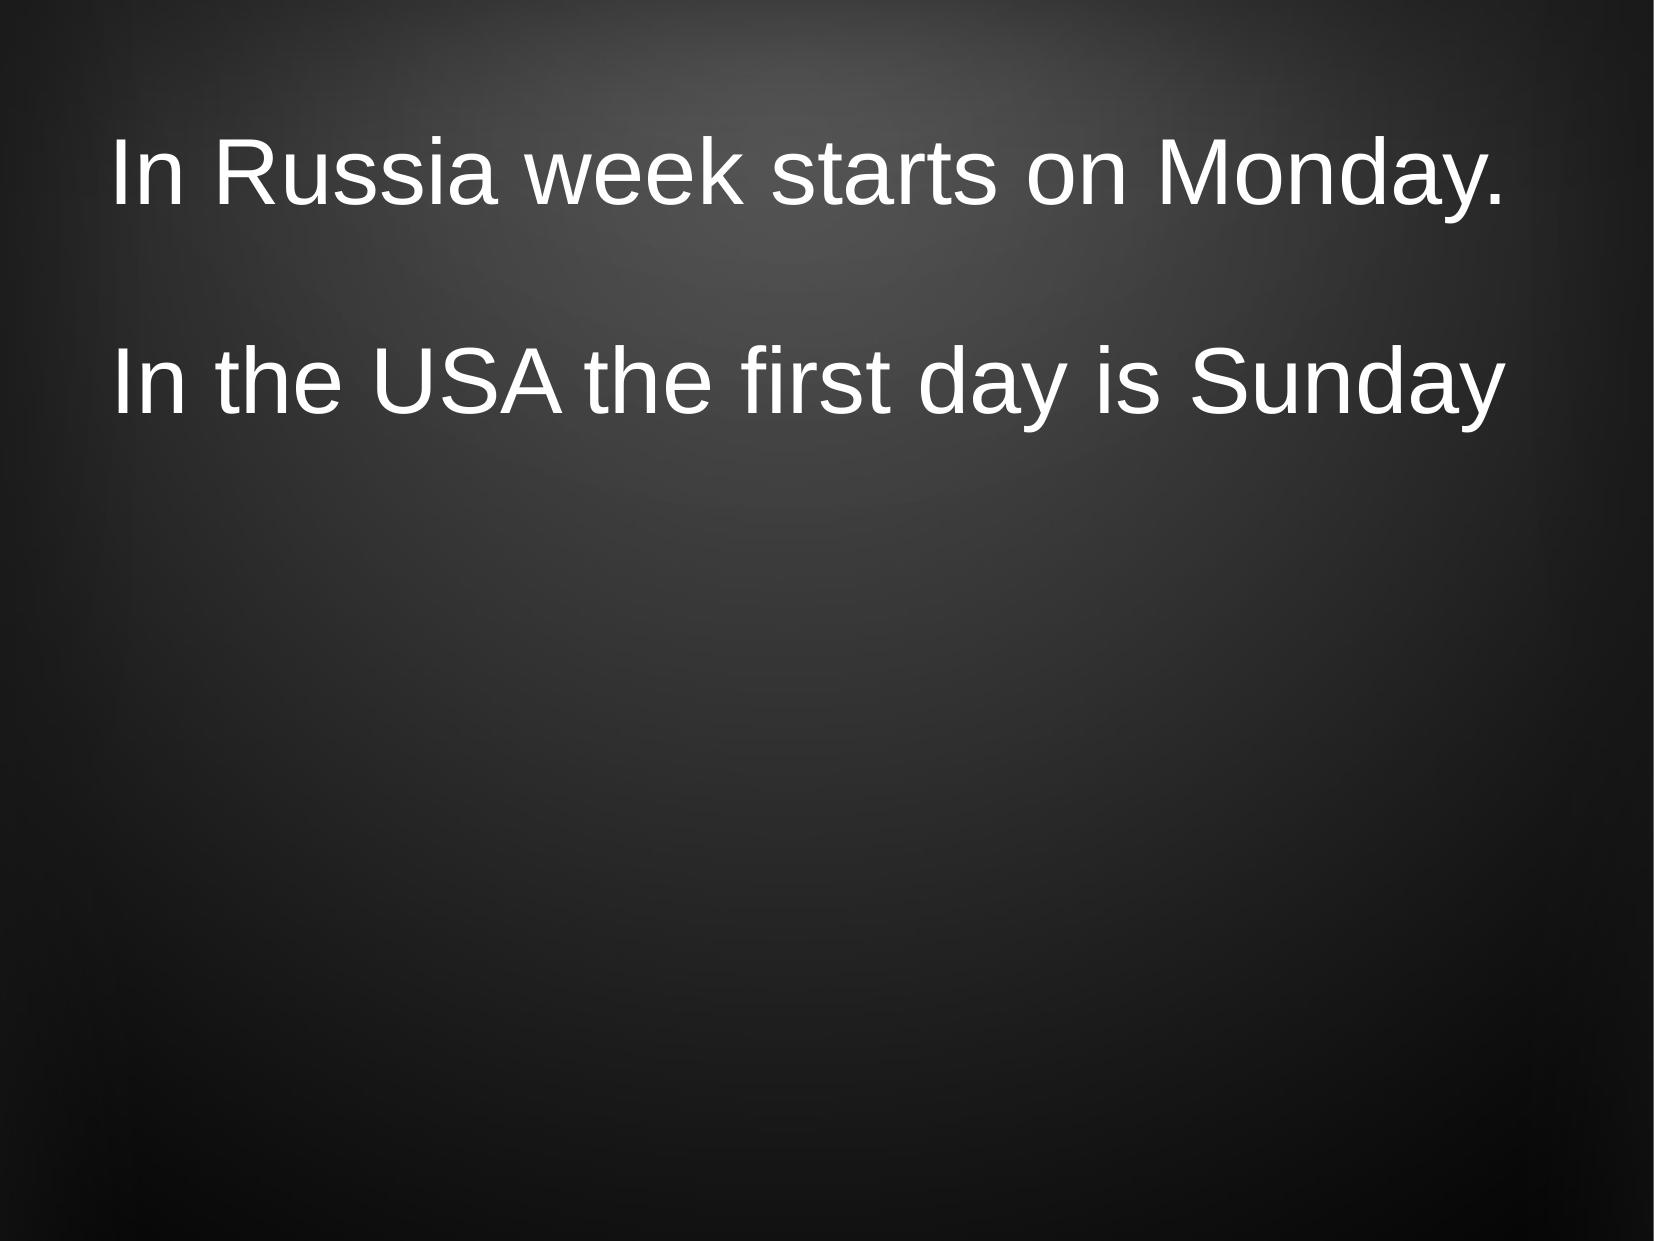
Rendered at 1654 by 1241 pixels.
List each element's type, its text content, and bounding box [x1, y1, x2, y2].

text_box In Russia week starts on Monday. In the USA the first day is Sunday [64, 112, 1553, 442]
picture [0, 0, 1654, 1241]
